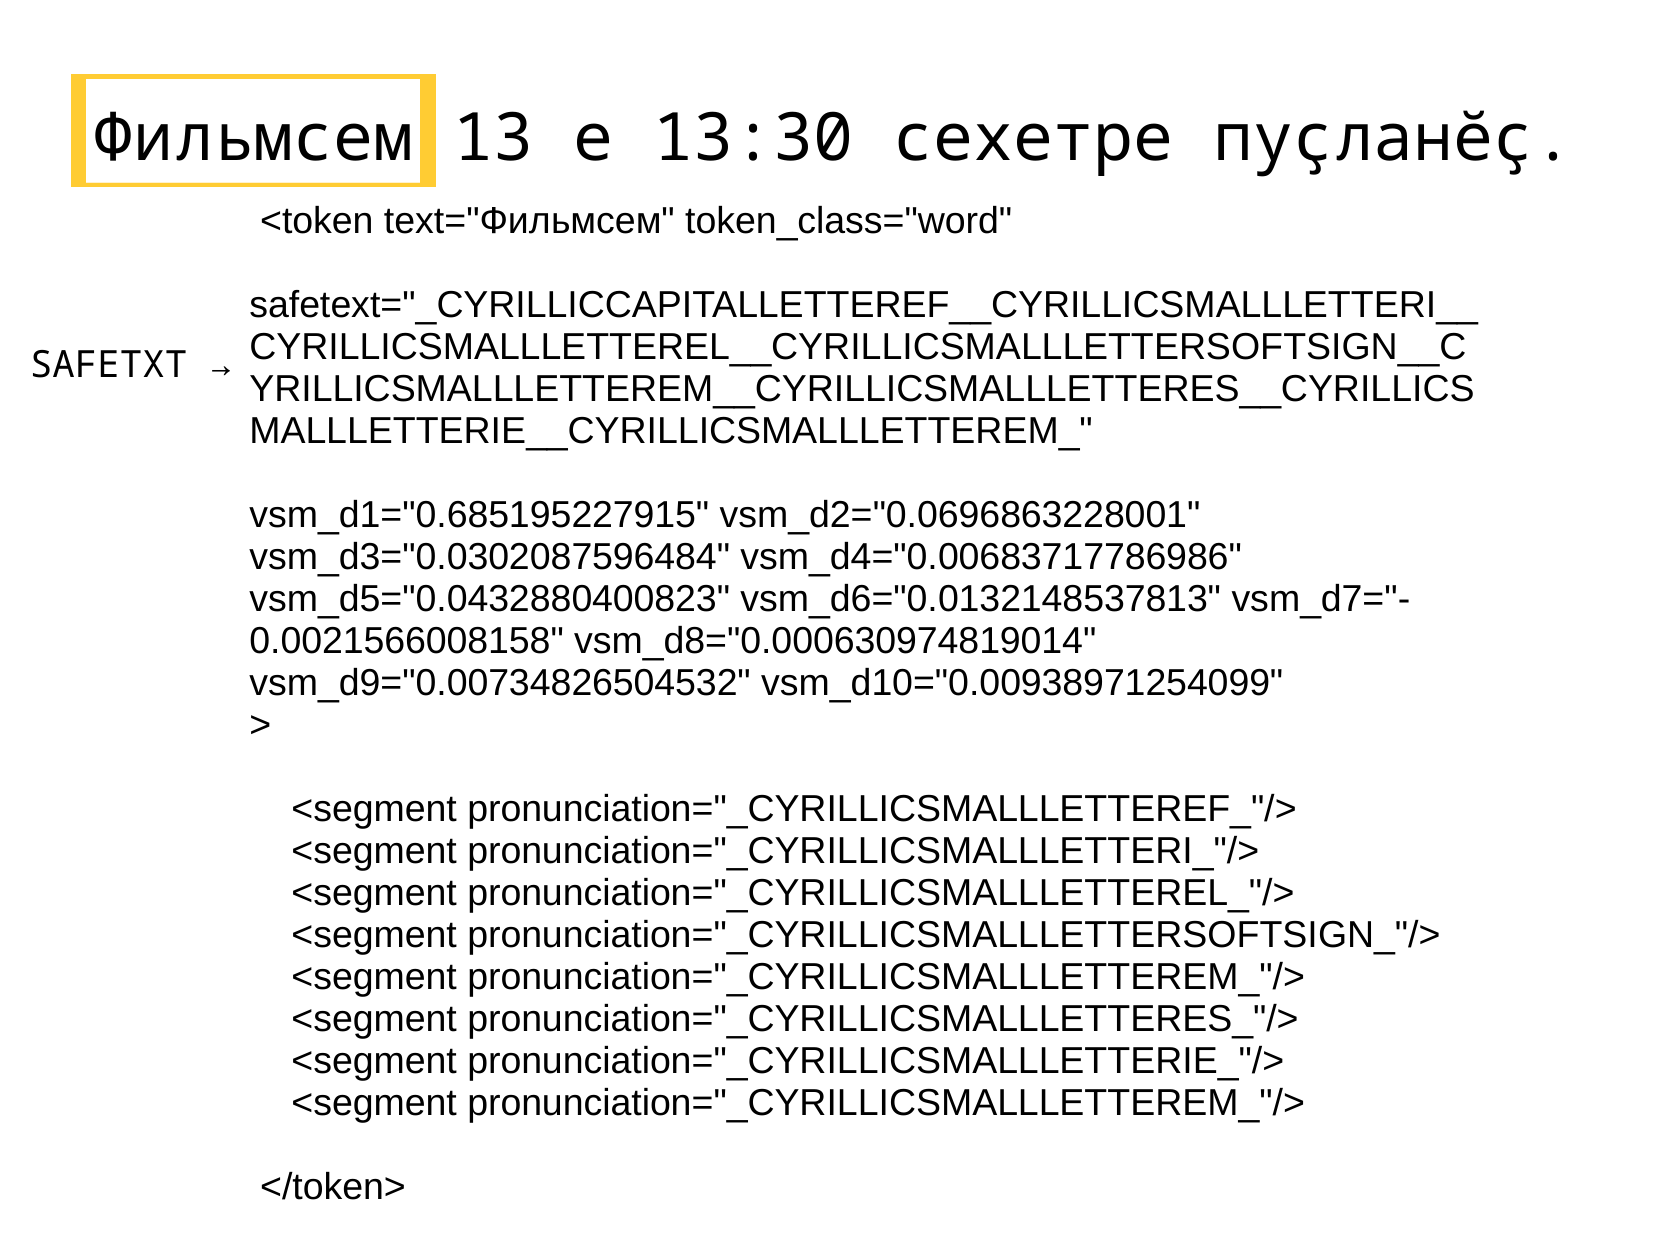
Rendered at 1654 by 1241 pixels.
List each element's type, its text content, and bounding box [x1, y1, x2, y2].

text_box <token text="Фильмсем" token_class="word" safetext="_CYRILLICCAPITALLETTEREF__CYRILLICSMALLLETTERI__CYRILLICSMALLLETTEREL__CYRILLICSMALLLETTERSOFTSIGN__CYRILLICSMALLLETTEREM__CYRILLICSMALLLETTERES__CYRILLICSMALLLETTERIE__CYRILLICSMALLLETTEREM_" vsm_d1="0.685195227915" vsm_d2="0.0696863228001" vsm_d3="0.0302087596484" vsm_d4="0.00683717786986" vsm_d5="0.0432880400823" vsm_d6="0.0132148537813" vsm_d7="-0.0021566008158" vsm_d8="0.000630974819014" vsm_d9="0.00734826504532" vsm_d10="0.00938971254099" > <segment pronunciation="_CYRILLICSMALLLETTEREF_"/> <segment pronunciation="_CYRILLICSMALLLETTERI_"/> <segment pronunciation="_CYRILLICSMALLLETTEREL_"/> <segment pronunciation="_CYRILLICSMALLLETTERSOFTSIGN_"/> <segment pronunciation="_CYRILLICSMALLLETTEREM_"/> <segment pronunciation="_CYRILLICSMALLLETTERES_"/> <segment pronunciation="_CYRILLICSMALLLETTERIE_"/> <segment pronunciation="_CYRILLICSMALLLETTEREM_"/> </token> [234, 248, 1501, 1216]
text_box SAFETXT → [15, 330, 256, 431]
text_box Фильмсем 13 е 13:30 сехетре пуҫланӗҫ. [78, 81, 1594, 248]
picture [71, 74, 436, 187]
